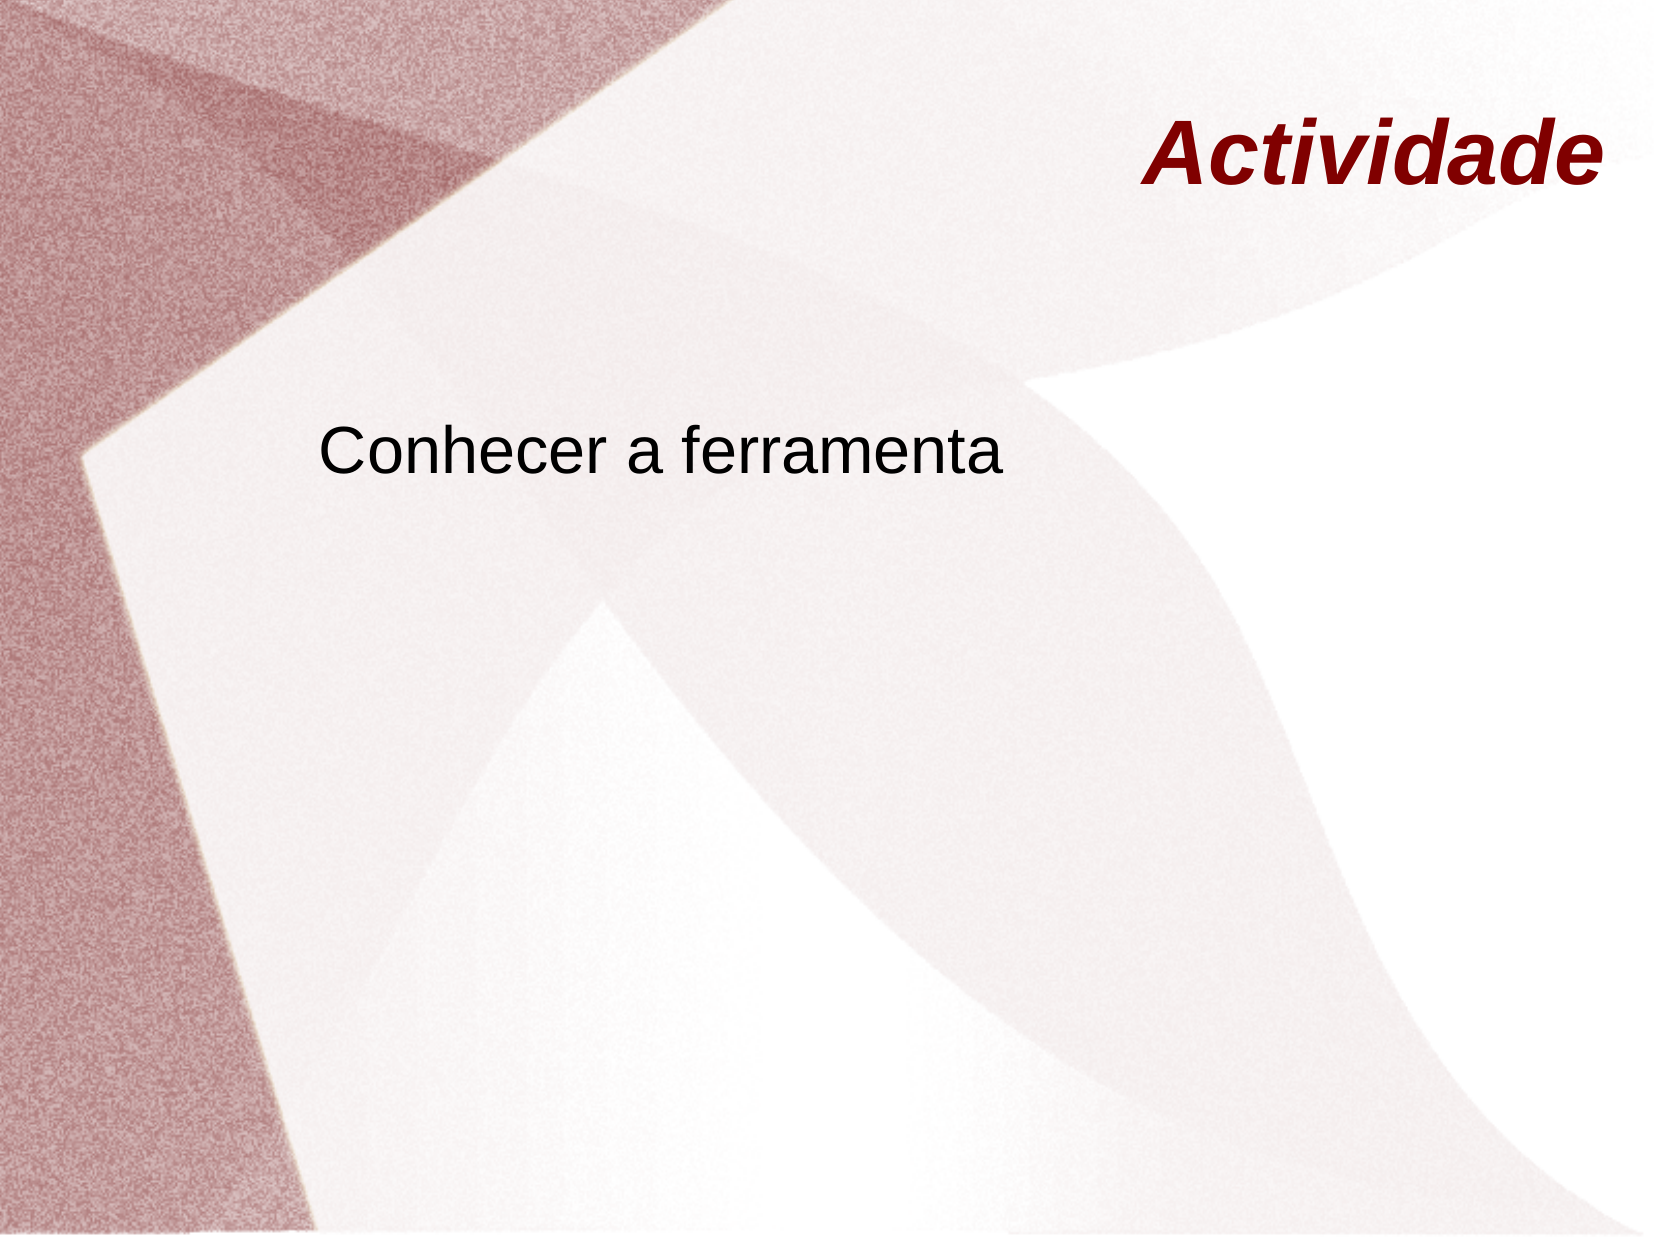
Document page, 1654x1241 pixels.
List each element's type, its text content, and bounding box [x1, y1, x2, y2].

list Conhecer a ferramenta [318, 413, 1595, 680]
picture [0, 0, 1654, 1241]
title Actividade [596, 56, 1607, 250]
